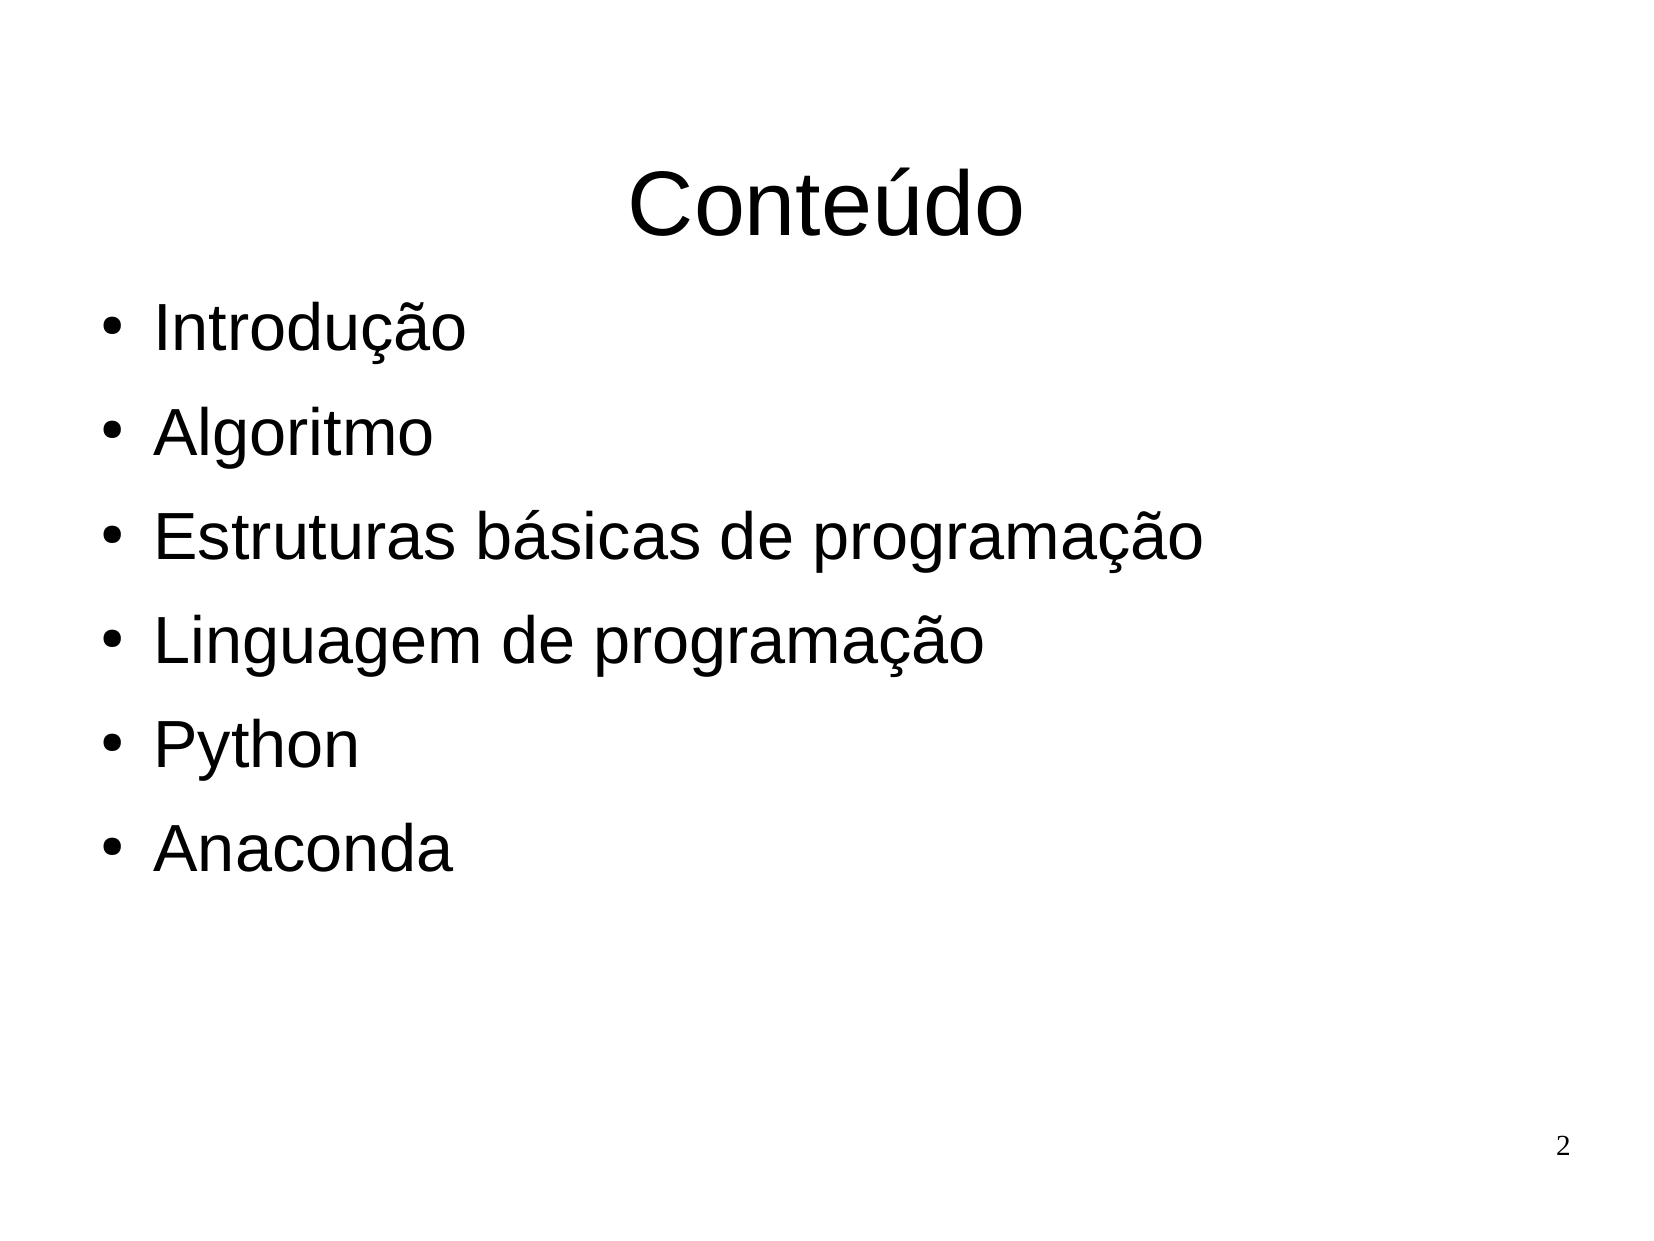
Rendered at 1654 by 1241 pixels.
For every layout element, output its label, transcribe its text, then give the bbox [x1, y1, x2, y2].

list Introdução Algoritmo Estruturas básicas de programação Linguagem de programação Python Anaconda [82, 290, 1571, 1010]
title Conteúdo [82, 49, 1571, 257]
